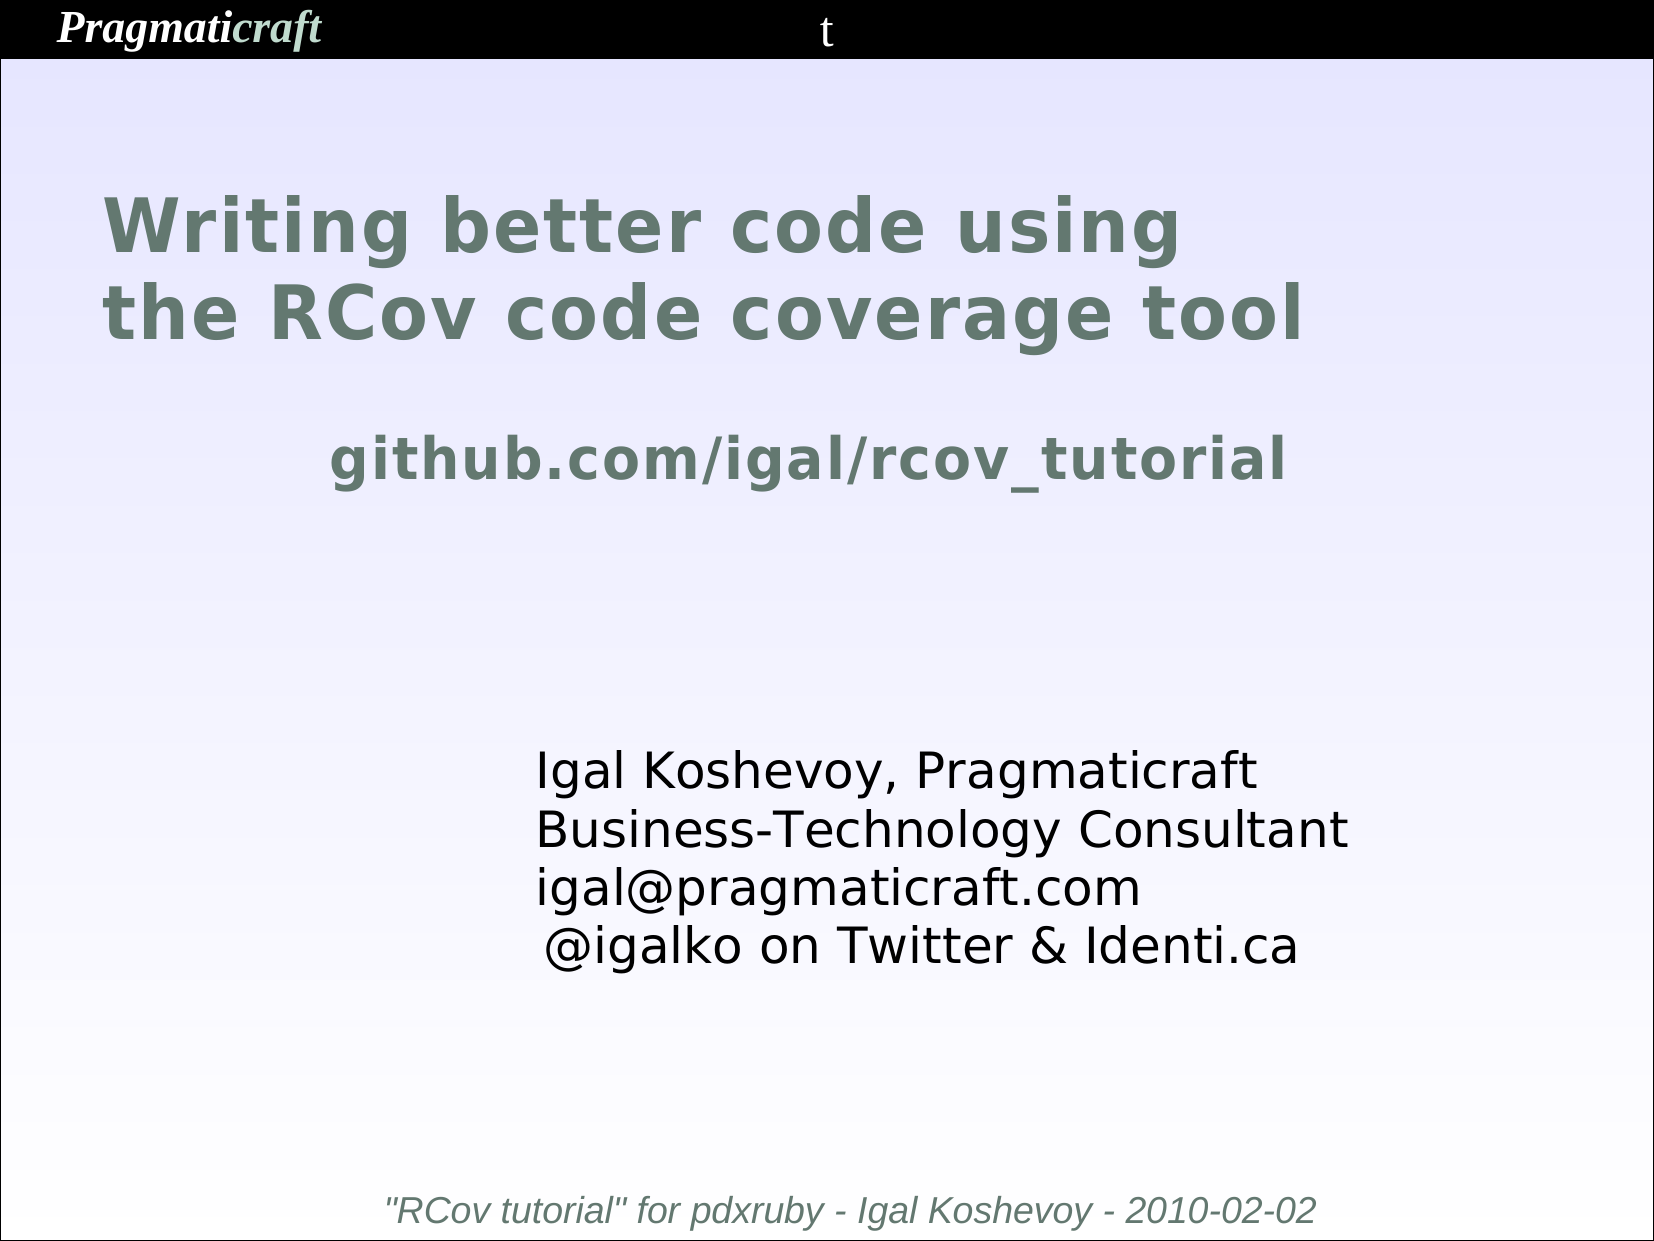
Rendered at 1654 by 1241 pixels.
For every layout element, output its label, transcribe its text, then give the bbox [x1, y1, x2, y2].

subtitle Igal Koshevoy, Pragmaticraft Business-Technology Consultant igal@pragmaticraft.com @igalko on Twitter & Identi.ca [535, 667, 1580, 1051]
title Writing better code using the RCov code coverage tool github.com/igal/rcov_tutorial [102, 158, 1654, 519]
